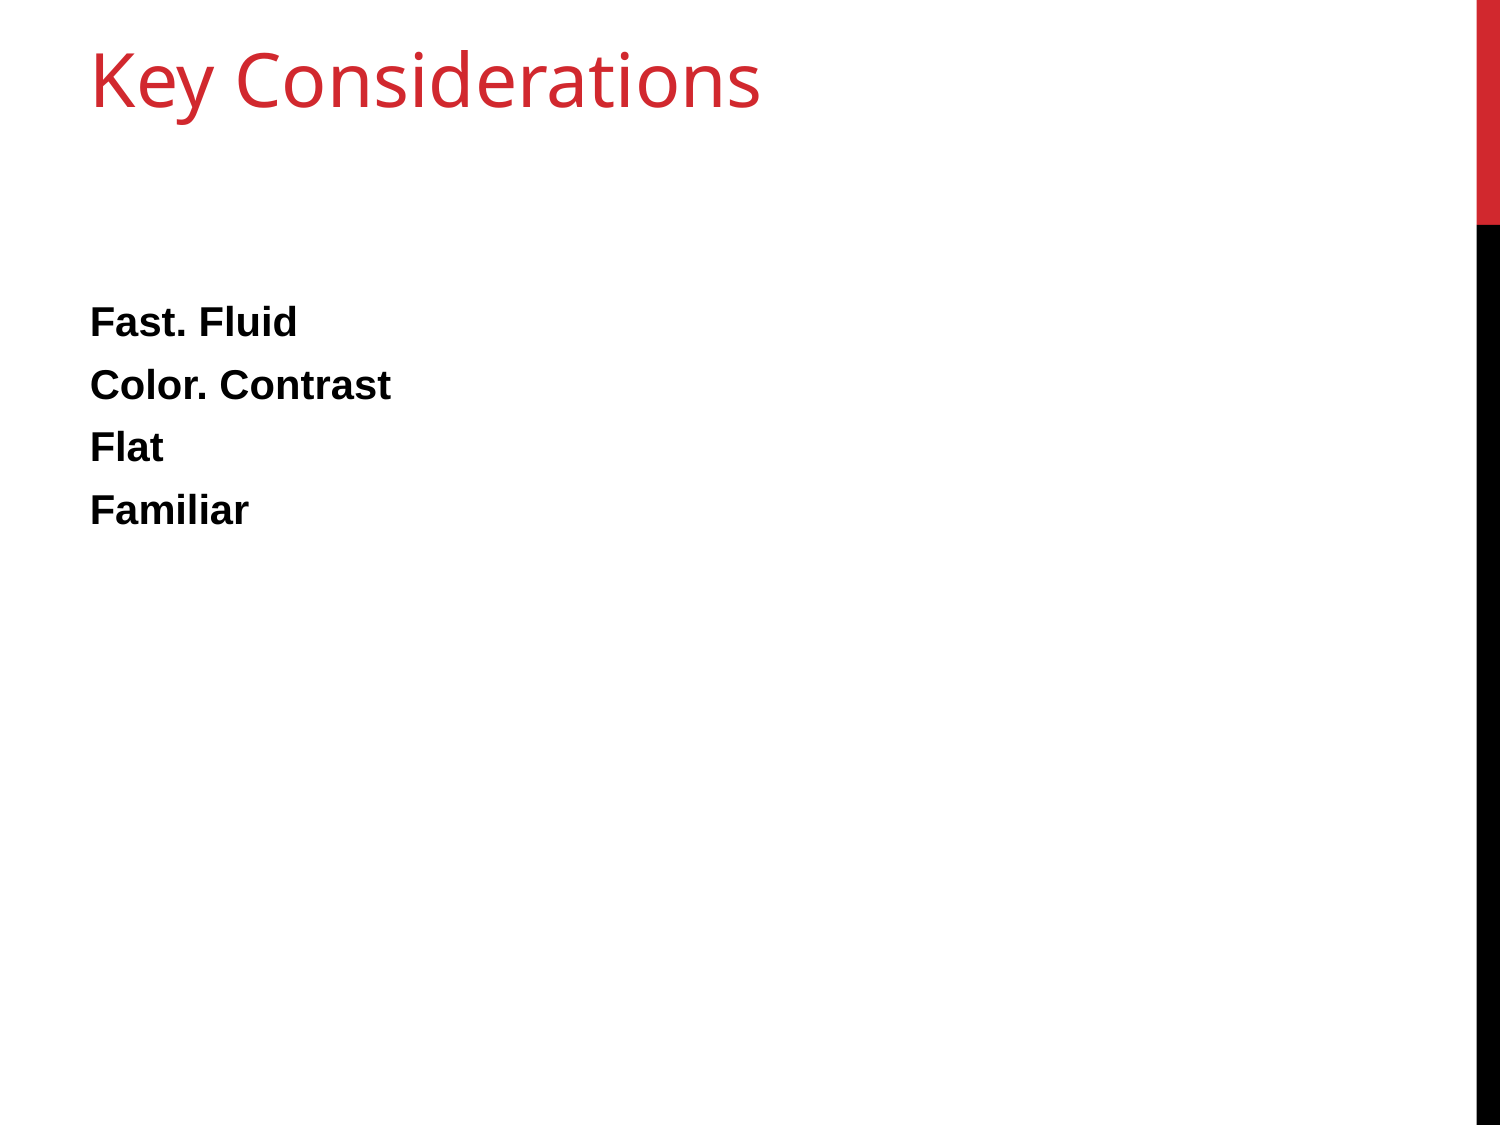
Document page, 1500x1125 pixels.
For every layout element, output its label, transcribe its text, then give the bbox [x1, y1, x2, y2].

title Key Considerations [75, 25, 1181, 250]
list Fast. Fluid Color. Contrast Flat Familiar [75, 287, 1325, 1005]
